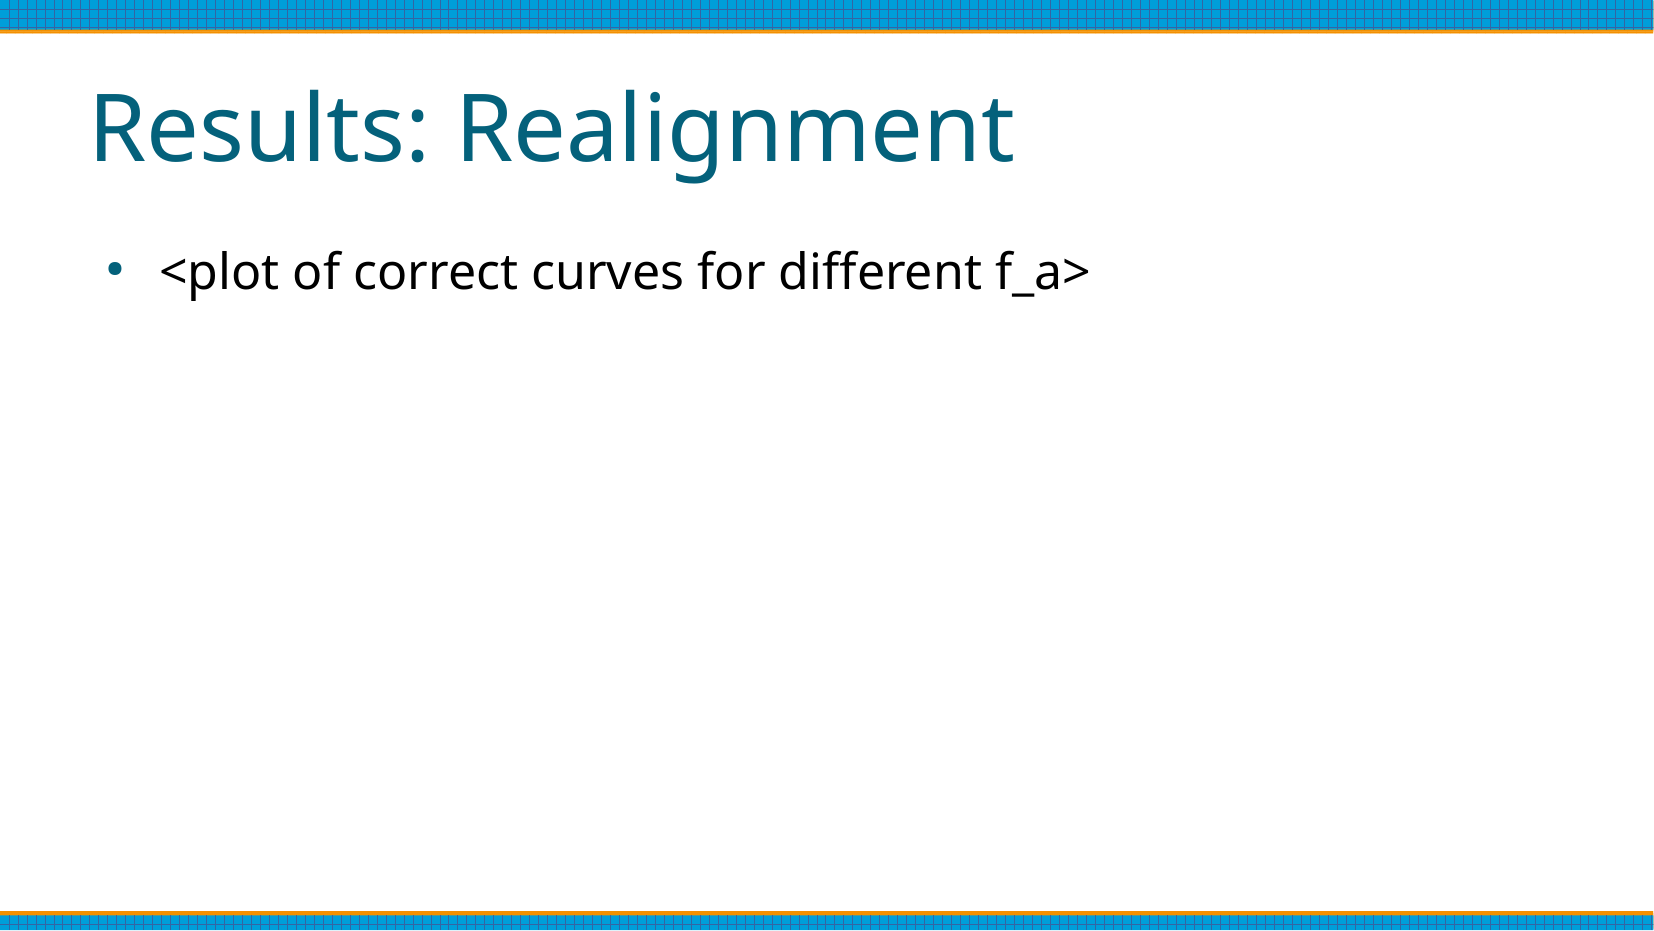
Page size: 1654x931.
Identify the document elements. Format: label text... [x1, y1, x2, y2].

list <plot of correct curves for different f_a> [88, 236, 1565, 901]
title Results: Realignment [88, 44, 1565, 207]
